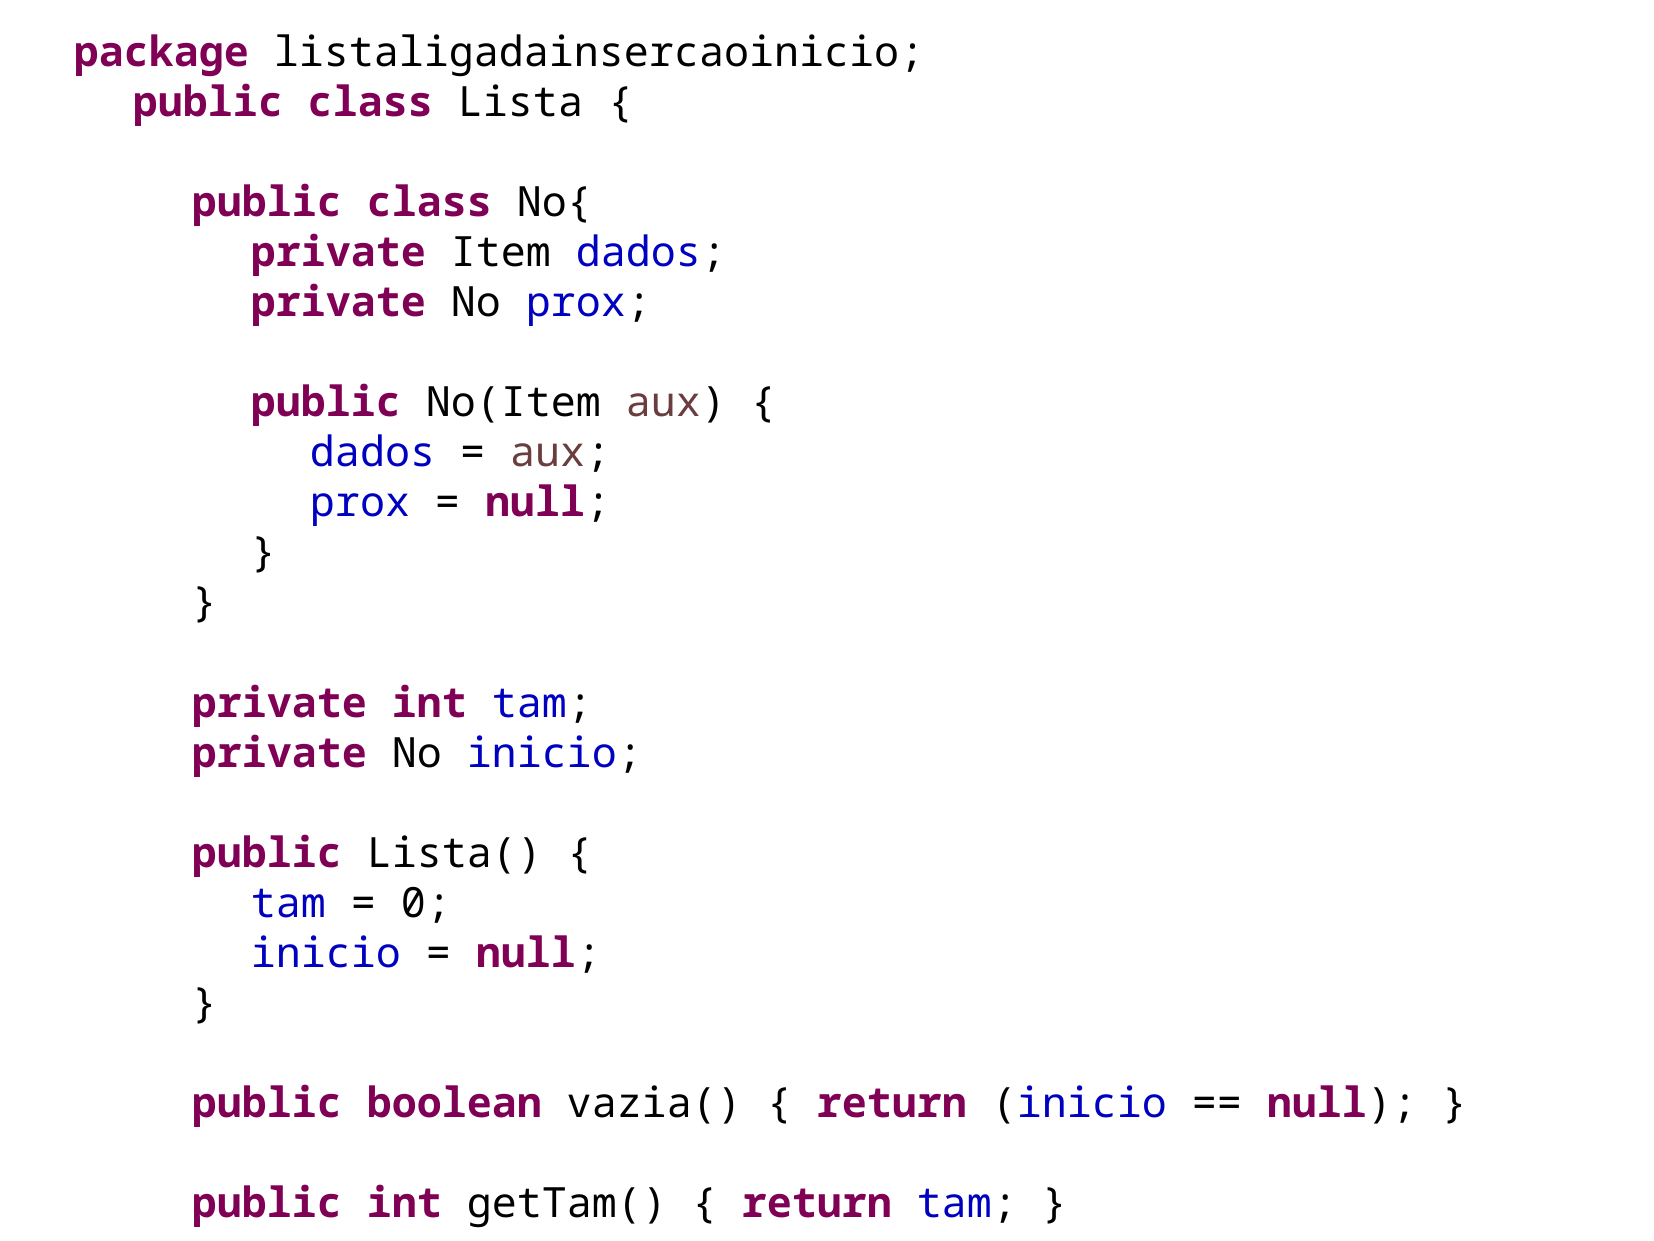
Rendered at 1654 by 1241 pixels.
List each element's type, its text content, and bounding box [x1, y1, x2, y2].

text_box package listaligadainsercaoinicio; public class Lista { public class No{ private Item dados; private No prox; public No(Item aux) { dados = aux; prox = null; } } private int tam; private No inicio; public Lista() { tam = 0; inicio = null; } public boolean vazia() { return (inicio == null); } public int getTam() { return tam; } [59, 18, 1606, 1213]
